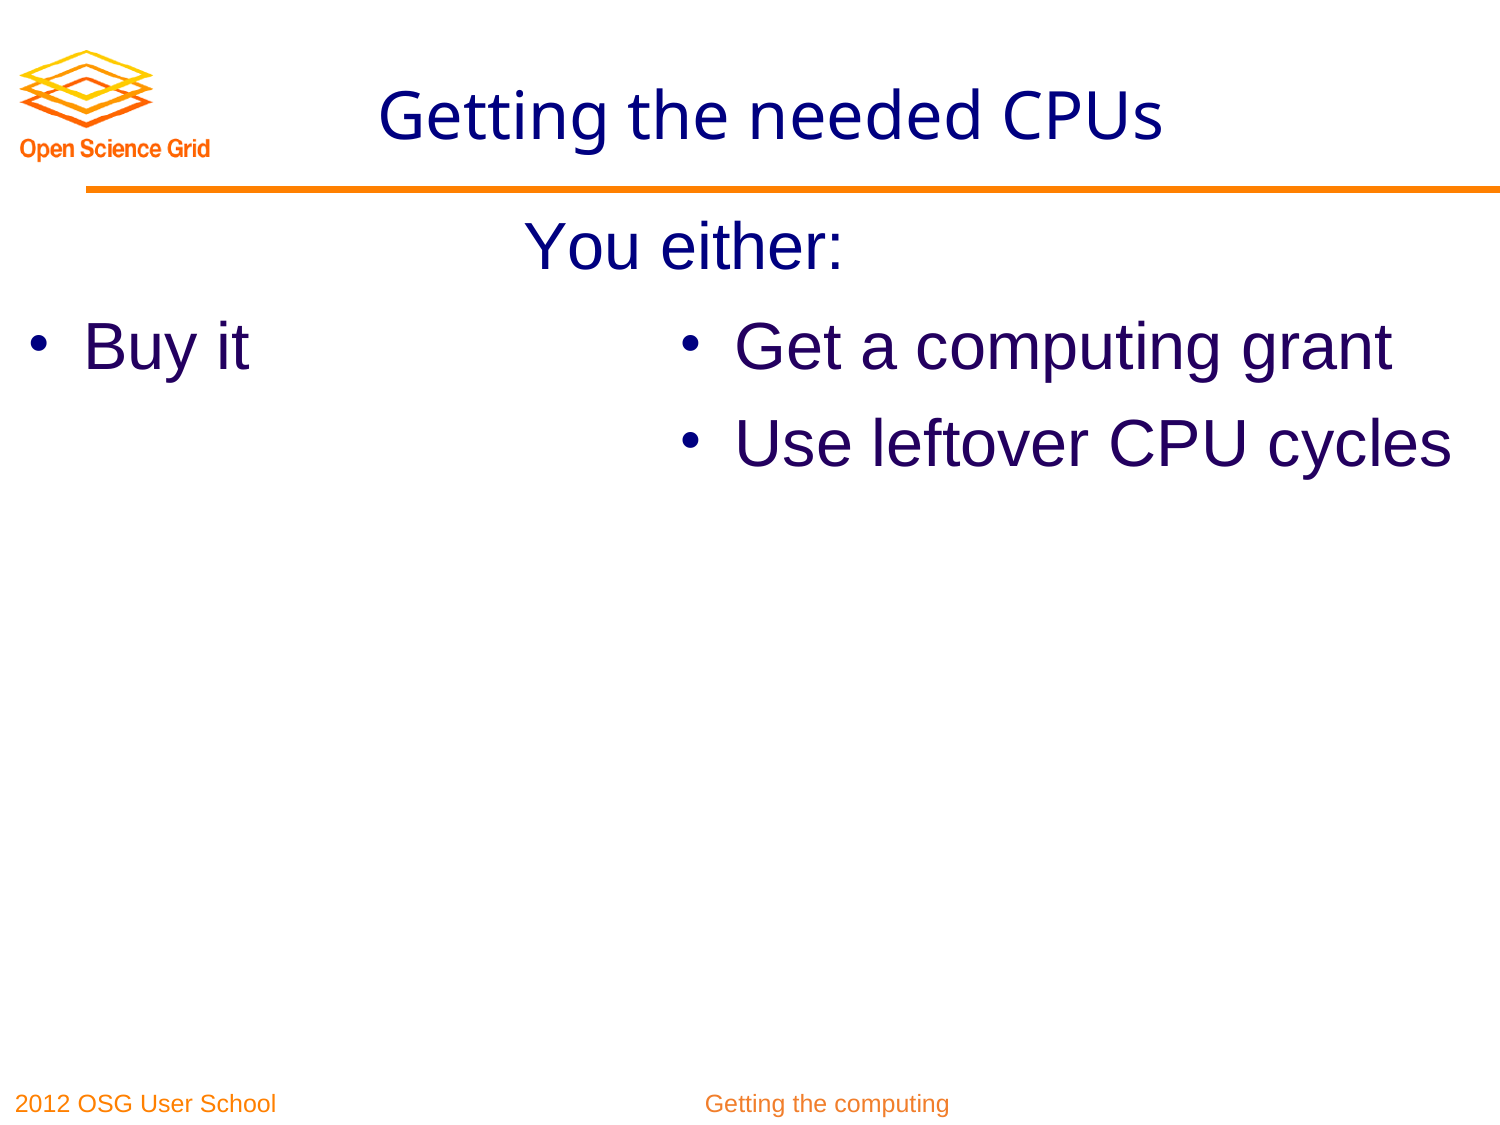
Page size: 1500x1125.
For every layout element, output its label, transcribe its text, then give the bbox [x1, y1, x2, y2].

list Buy it [12, 295, 663, 1039]
text_box You either: [508, 195, 862, 291]
title Getting the needed CPUs [201, 11, 1342, 215]
list Get a computing grant Use leftover CPU cycles [663, 295, 1487, 1039]
picture [0, 27, 201, 179]
